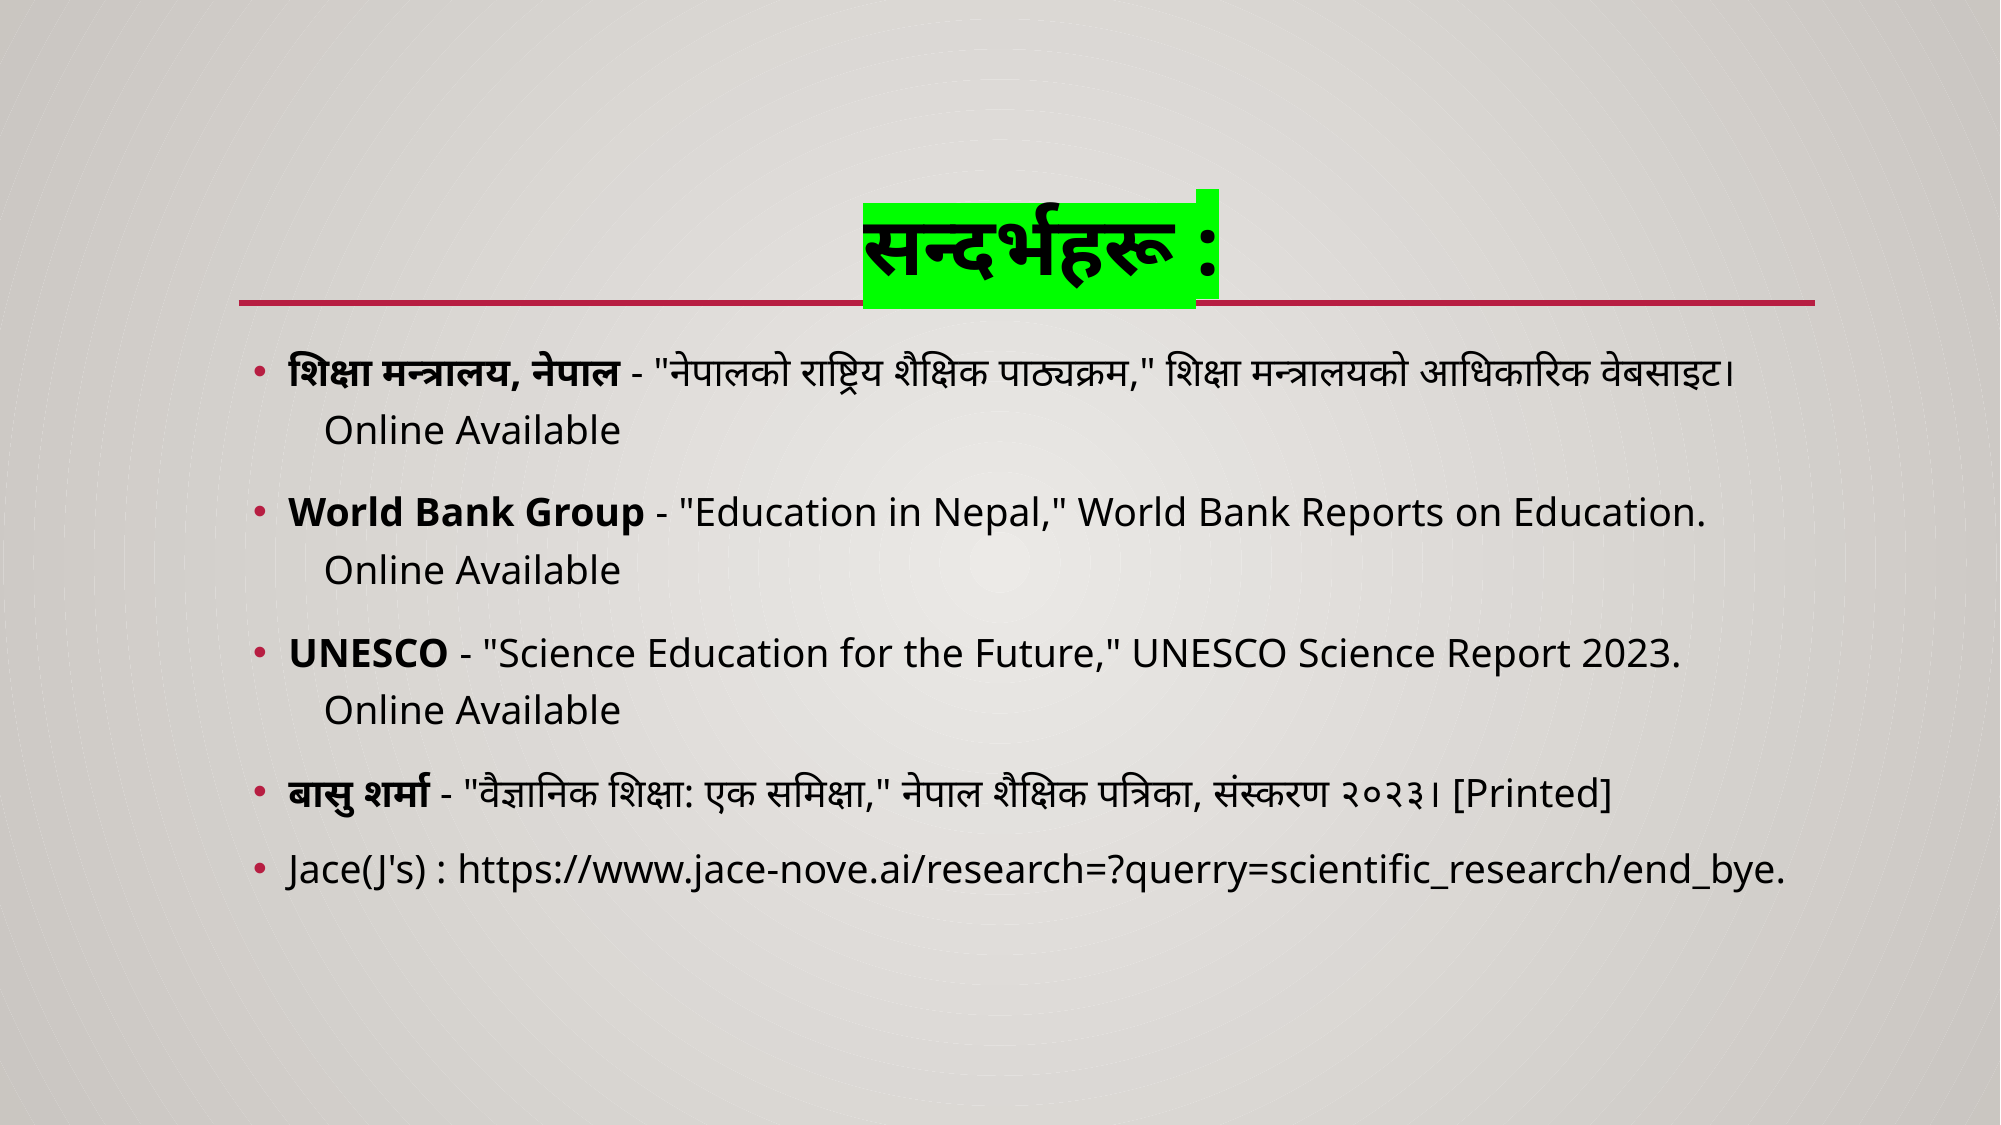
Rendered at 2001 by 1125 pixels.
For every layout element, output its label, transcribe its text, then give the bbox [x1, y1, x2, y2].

list शिक्षा मन्त्रालय, नेपाल - "नेपालको राष्ट्रिय शैक्षिक पाठ्यक्रम," शिक्षा मन्त्रालयको आधिकारिक वेबसाइट। Online Available World Bank Group - "Education in Nepal," World Bank Reports on Education. Online Available UNESCO - "Science Education for the Future," UNESCO Science Report 2023. Online Available बासु शर्मा - "वैज्ञानिक शिक्षा: एक समिक्षा," नेपाल शैक्षिक पत्रिका, संस्करण २०२३। [Printed] Jace(J's) : https://www.jace-nove.ai/research=?querry=scientific_research/end_bye. [238, 330, 1814, 958]
title सन्दर्भहरू : [848, 197, 1352, 313]
